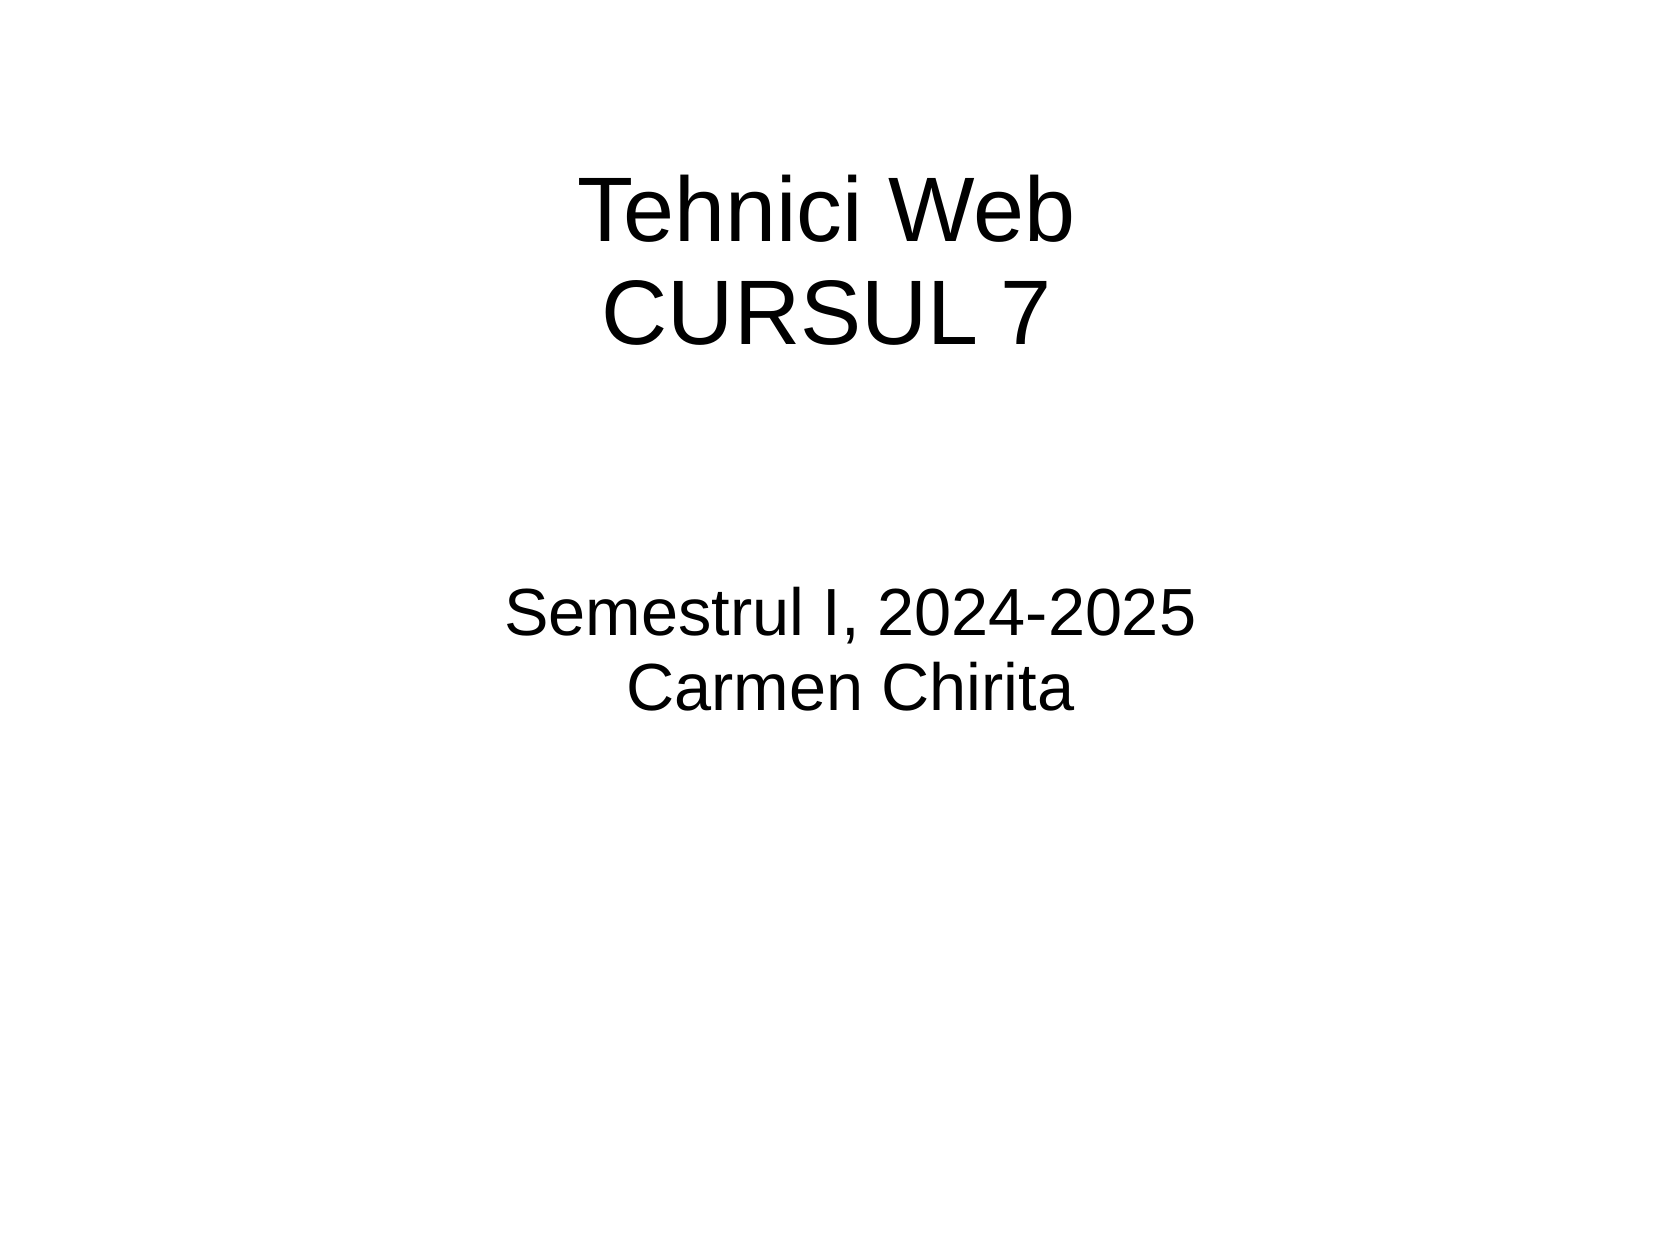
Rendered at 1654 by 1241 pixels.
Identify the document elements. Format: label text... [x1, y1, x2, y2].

title Tehnici Web CURSUL 7 [82, 158, 1571, 467]
subtitle Semestrul I, 2024-2025 Carmen Chirita [106, 290, 1595, 1010]
